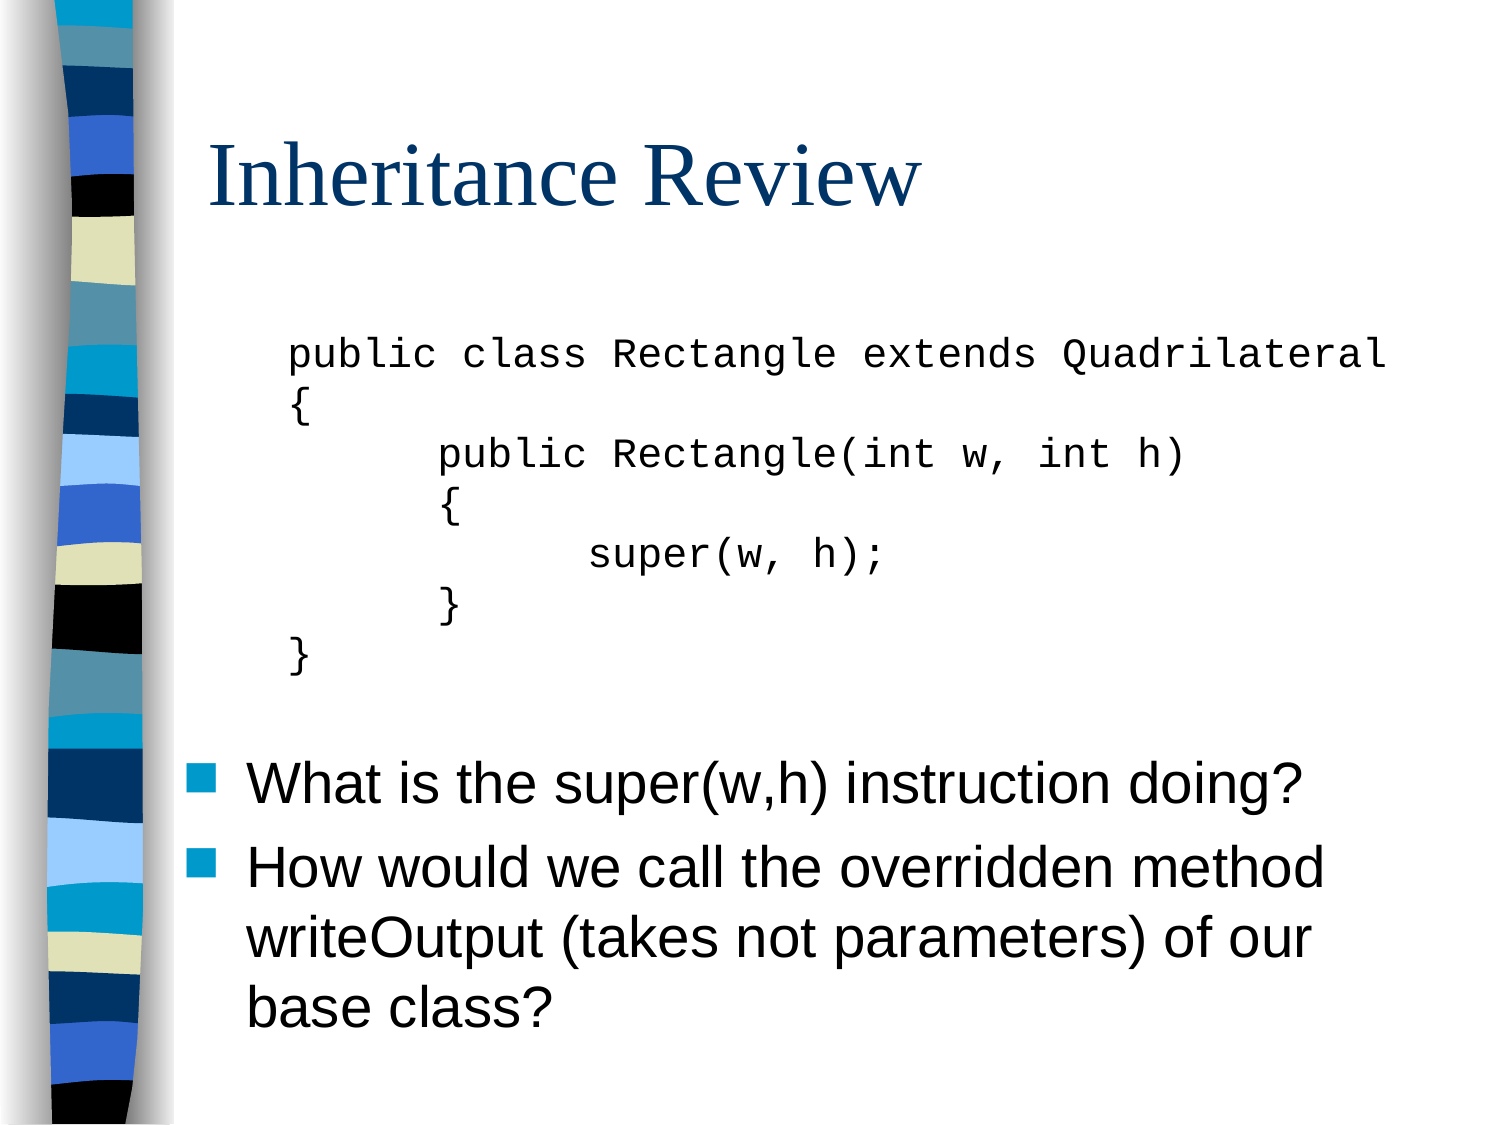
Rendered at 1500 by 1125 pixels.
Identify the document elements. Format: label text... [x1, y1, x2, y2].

title Inheritance Review [192, 74, 1468, 263]
text_box public class Rectangle extends Quadrilateral { public Rectangle(int w, int h) { super(w, h); } } [272, 318, 1403, 684]
list What is the super(w,h) instruction doing? How would we call the overridden method writeOutput (takes not parameters) of our base class? [174, 737, 1450, 1088]
